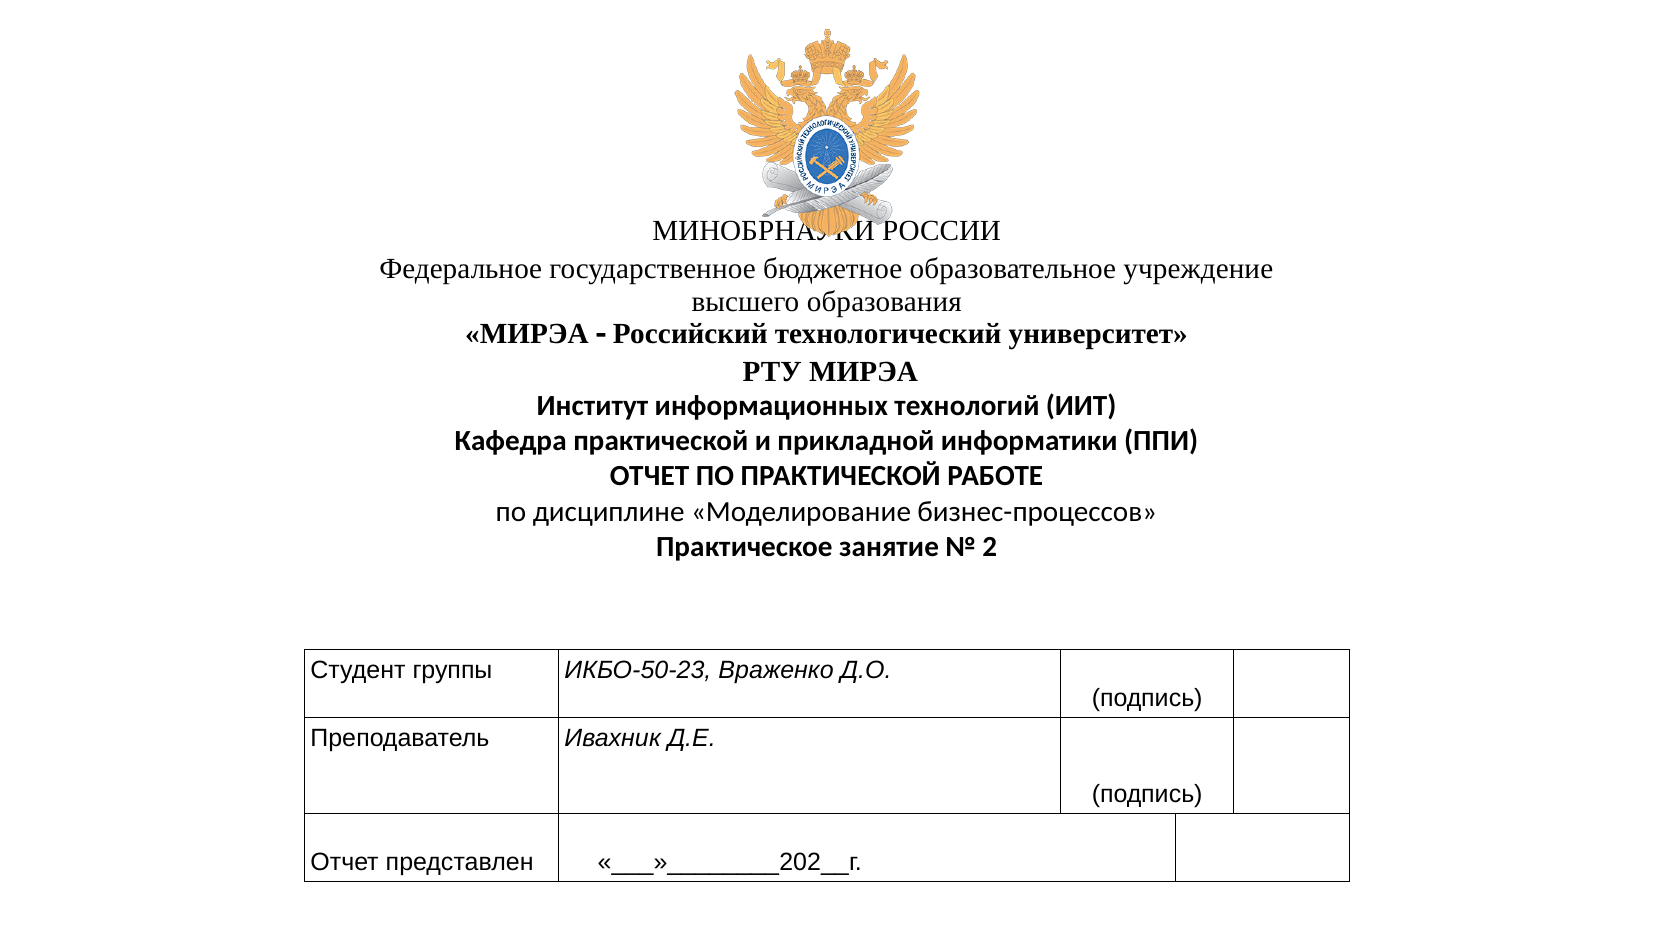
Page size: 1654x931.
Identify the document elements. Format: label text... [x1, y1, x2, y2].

table_header (подпись) [1061, 650, 1233, 717]
table_cell Преподаватель [305, 718, 558, 813]
text_box МИНОБРНАУКИ РОССИИ Федеральное государственное бюджетное образовательное учреждение высшего образования «МИРЭА  Российский технологический университет» РТУ МИРЭА Институт информационных технологий (ИИТ) Кафедра практической и прикладной информатики (ППИ) ОТЧЕТ ПО ПРАКТИЧЕСКОЙ РАБОТЕ по дисциплине «Моделирование бизнес-процессов» Практическое занятие № 2 [301, 54, 1352, 925]
picture [723, 29, 931, 237]
table_cell Отчет представлен [305, 814, 558, 881]
table_cell [1176, 814, 1349, 881]
table_header ИКБО-50-23, Враженко Д.О. [559, 650, 1060, 717]
table_cell [1234, 718, 1349, 813]
table_cell (подпись) [1061, 718, 1233, 813]
table_cell Ивахник Д.Е. [559, 718, 1060, 813]
table_cell «___»________202__г. [559, 814, 1175, 881]
table_header Студент группы [305, 650, 558, 717]
table_header [1234, 650, 1349, 717]
